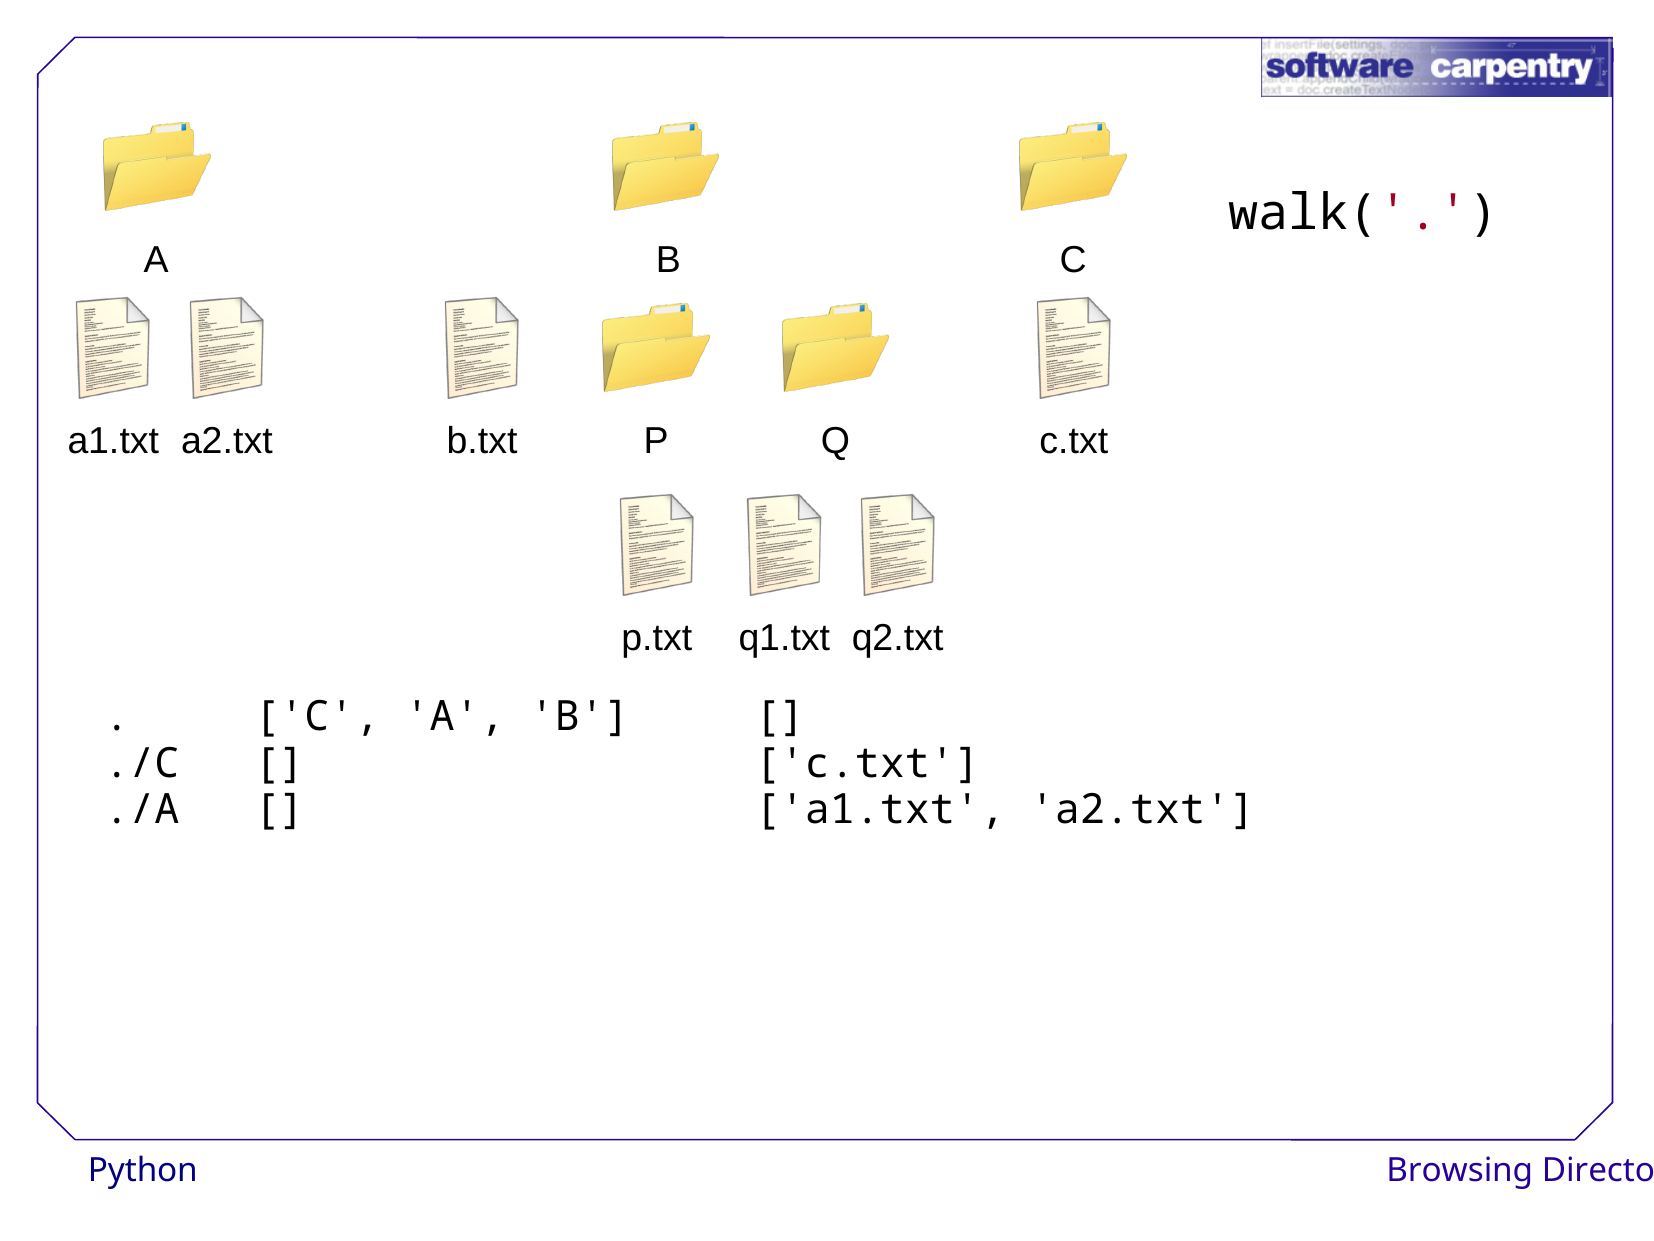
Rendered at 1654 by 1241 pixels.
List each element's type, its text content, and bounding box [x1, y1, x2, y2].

picture [1017, 290, 1131, 404]
text_box walk('.') [1214, 156, 1517, 252]
text_box c.txt [1024, 412, 1124, 470]
picture [608, 108, 723, 224]
picture [99, 108, 215, 224]
text_box . ['C', 'A', 'B'] [] ./C [] ['c.txt'] ./A [] ['a1.txt', 'a2.txt'] [89, 686, 1512, 1150]
picture [425, 290, 539, 404]
picture [56, 290, 284, 404]
picture [598, 289, 714, 405]
picture [1261, 39, 1613, 97]
picture [778, 289, 893, 405]
picture [600, 487, 714, 602]
text_box Q [805, 412, 865, 470]
text_box B [640, 231, 696, 290]
text_box q2.txt [846, 609, 959, 668]
text_box a2.txt [175, 412, 288, 470]
text_box C [1044, 231, 1102, 290]
text_box q1.txt [723, 609, 846, 668]
text_box a1.txt [52, 412, 175, 470]
text_box P [628, 412, 684, 470]
text_box p.txt [606, 609, 708, 668]
text_box A [128, 231, 184, 290]
picture [1015, 108, 1131, 224]
text_box b.txt [431, 412, 533, 470]
picture [727, 487, 955, 602]
